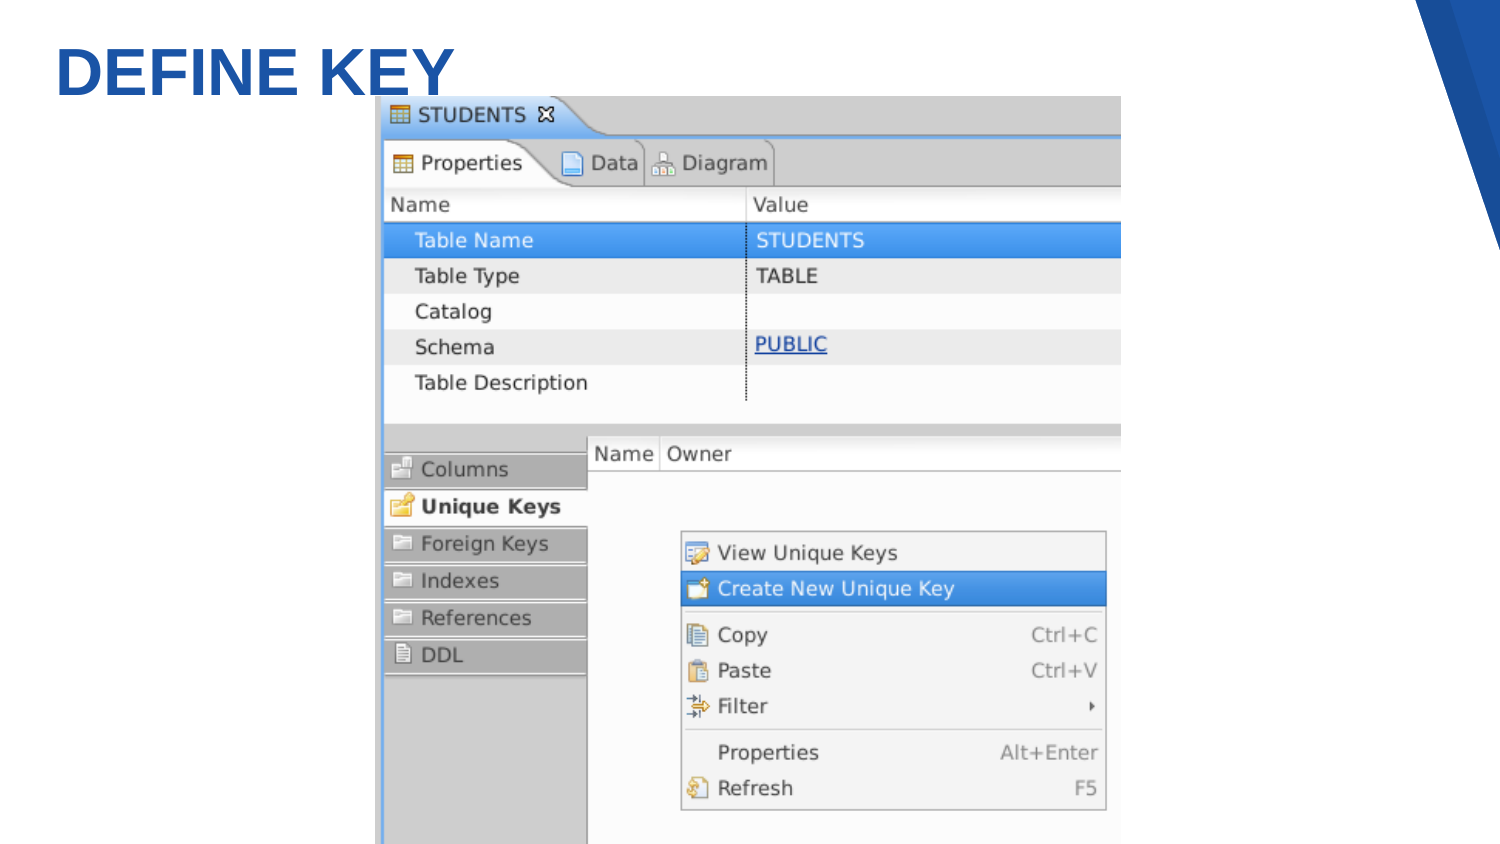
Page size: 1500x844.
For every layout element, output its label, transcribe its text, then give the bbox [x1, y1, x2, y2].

picture [375, 96, 1121, 844]
title DEFINE KEY [40, 56, 1231, 124]
